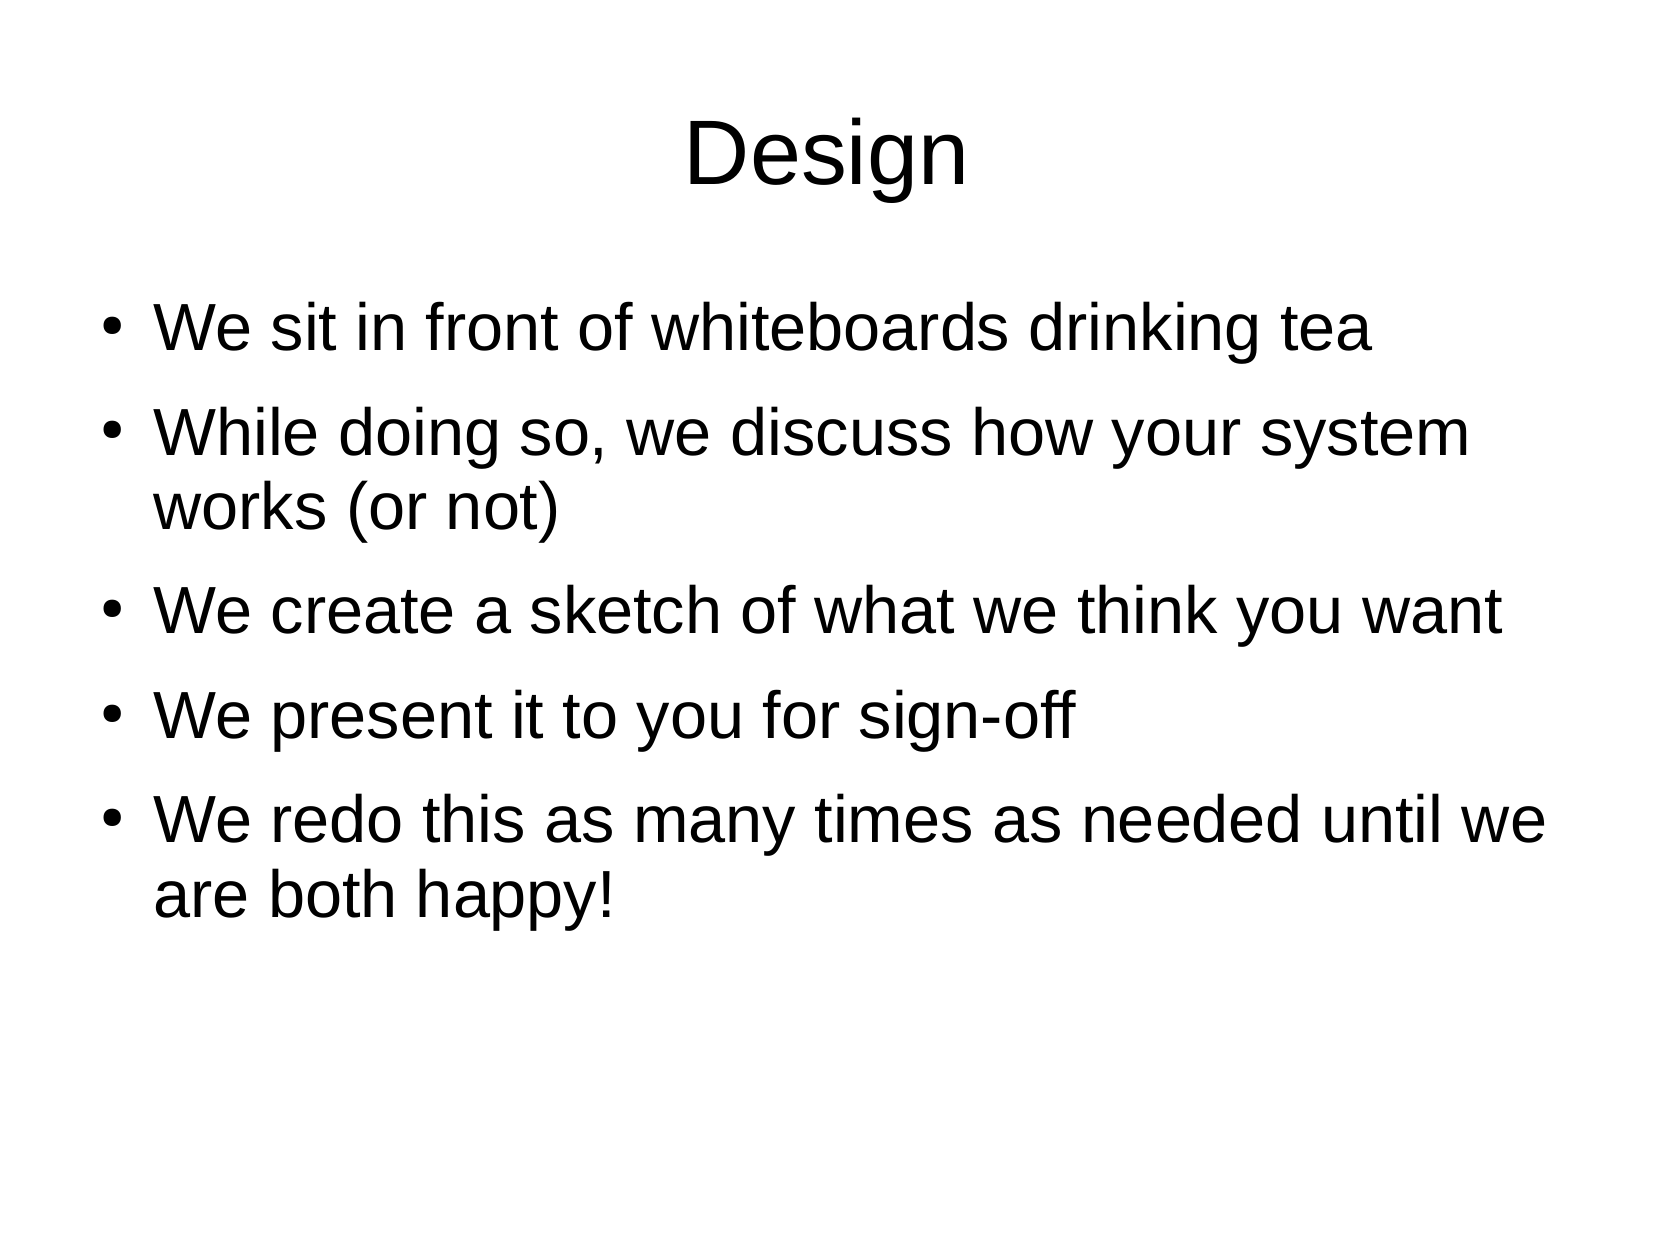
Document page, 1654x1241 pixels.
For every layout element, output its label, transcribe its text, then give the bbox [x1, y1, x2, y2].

title Design [82, 49, 1571, 257]
list We sit in front of whiteboards drinking tea While doing so, we discuss how your system works (or not) We create a sketch of what we think you want We present it to you for sign-off We redo this as many times as needed until we are both happy! [82, 290, 1571, 1010]
